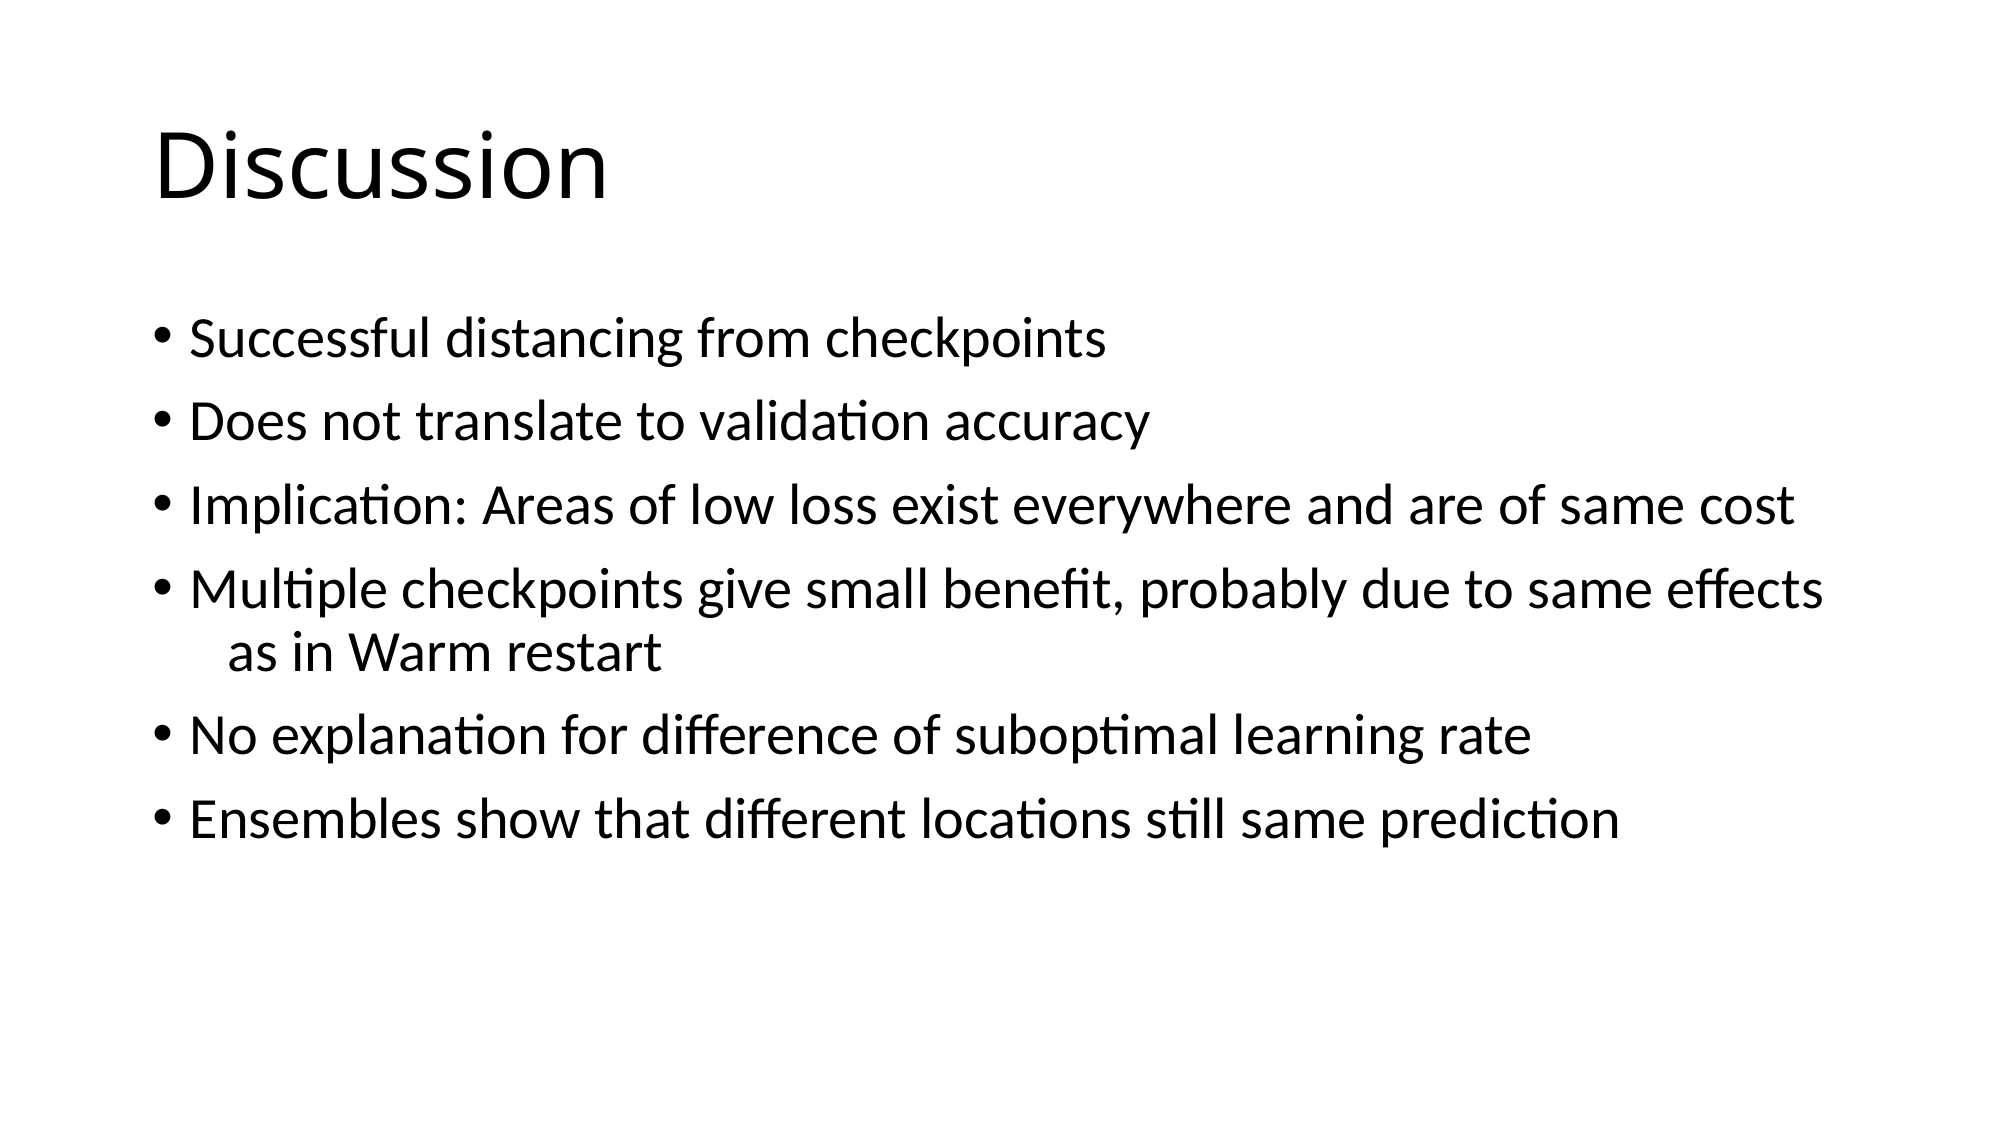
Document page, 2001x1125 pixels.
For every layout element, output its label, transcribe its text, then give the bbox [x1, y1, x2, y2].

list Successful distancing from checkpoints Does not translate to validation accuracy Implication: Areas of low loss exist everywhere and are of same cost Multiple checkpoints give small benefit, probably due to same effects as in Warm restart No explanation for difference of suboptimal learning rate Ensembles show that different locations still same prediction [137, 299, 1863, 1014]
title Discussion [137, 59, 1863, 278]
